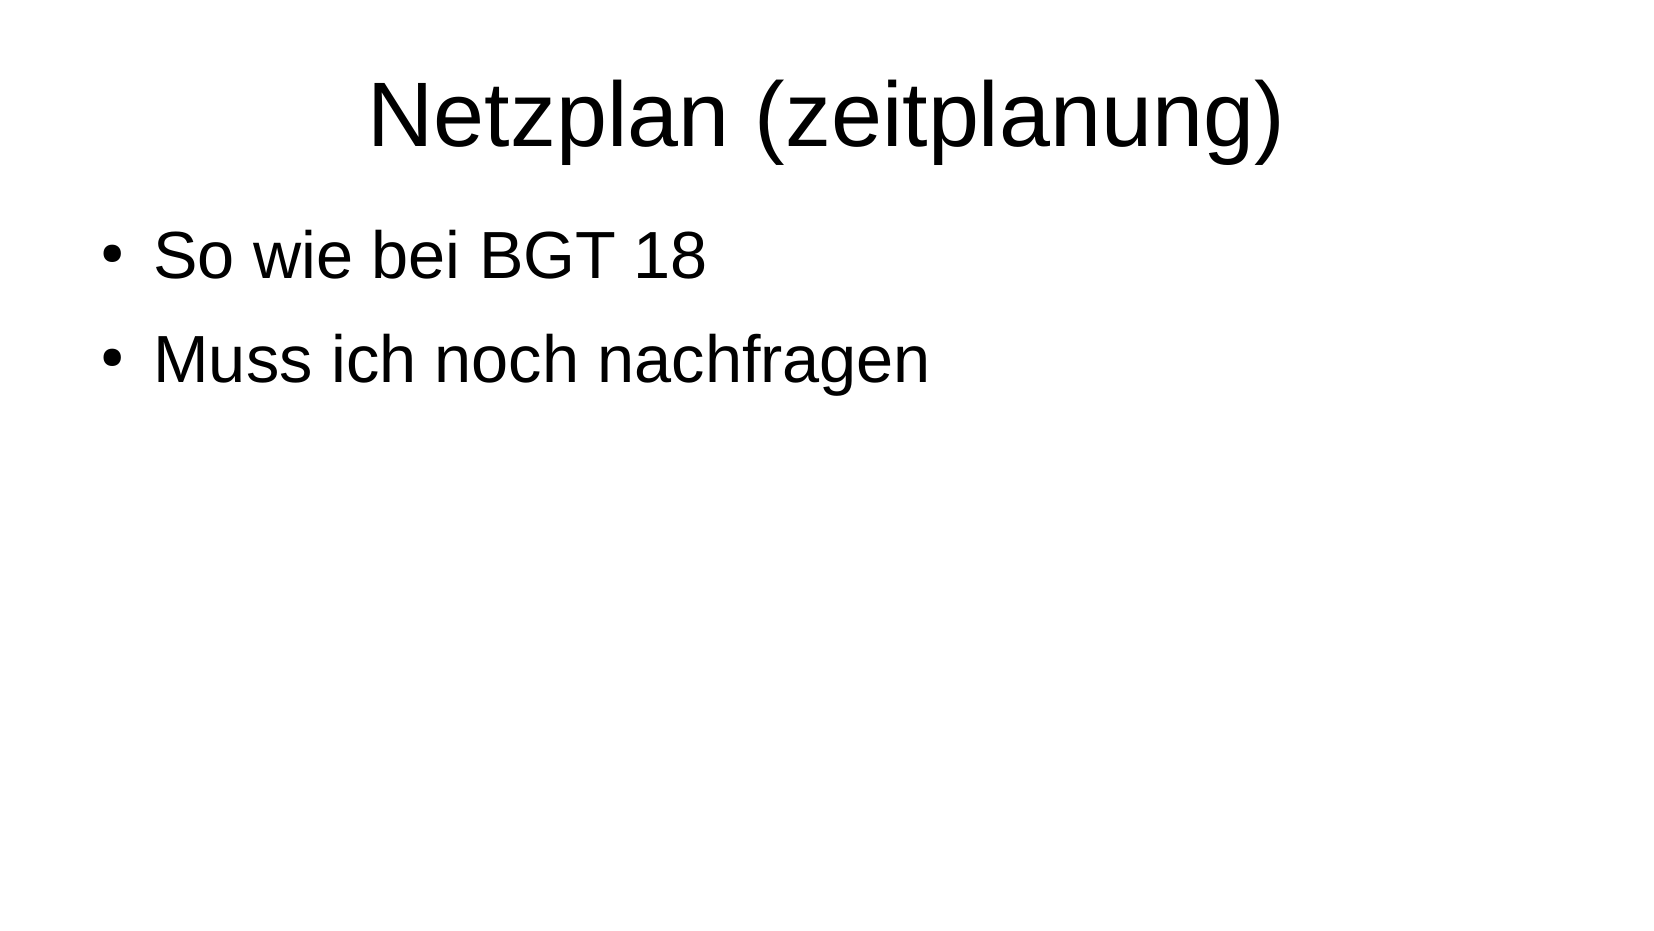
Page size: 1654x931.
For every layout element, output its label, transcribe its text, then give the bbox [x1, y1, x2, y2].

title Netzplan (zeitplanung) [82, 37, 1571, 193]
list So wie bei BGT 18 Muss ich noch nachfragen [82, 217, 1571, 758]
